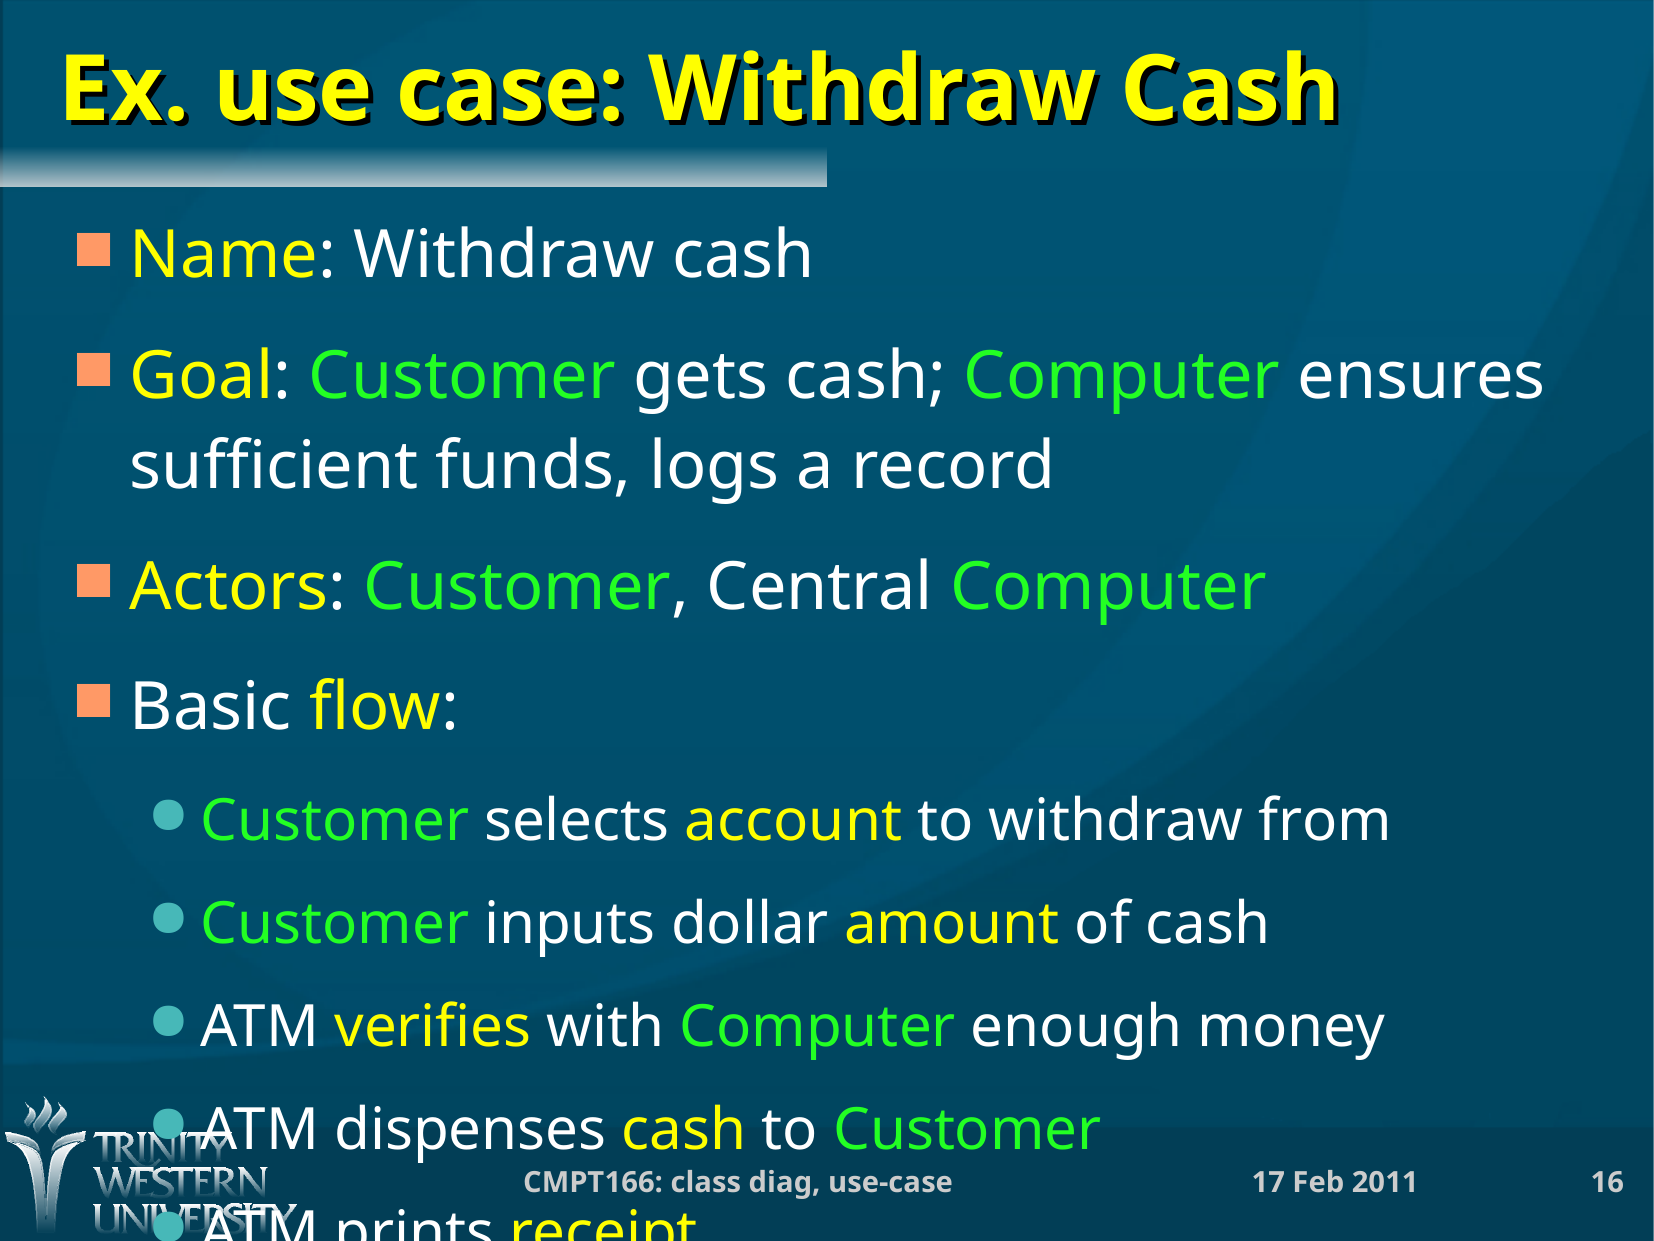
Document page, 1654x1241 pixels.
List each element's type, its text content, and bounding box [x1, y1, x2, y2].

list Name: Withdraw cash Goal: Customer gets cash; Computer ensures sufficient funds, logs a record Actors: Customer, Central Computer Basic flow: Customer selects account to withdraw from Customer inputs dollar amount of cash ATM verifies with Computer enough money ATM dispenses cash to Customer ATM prints receipt [59, 206, 1625, 1147]
title Ex. use case: Withdraw Cash [59, 19, 1595, 148]
text_box Company [0, 154, 827, 158]
picture [38, 1227, 54, 1232]
